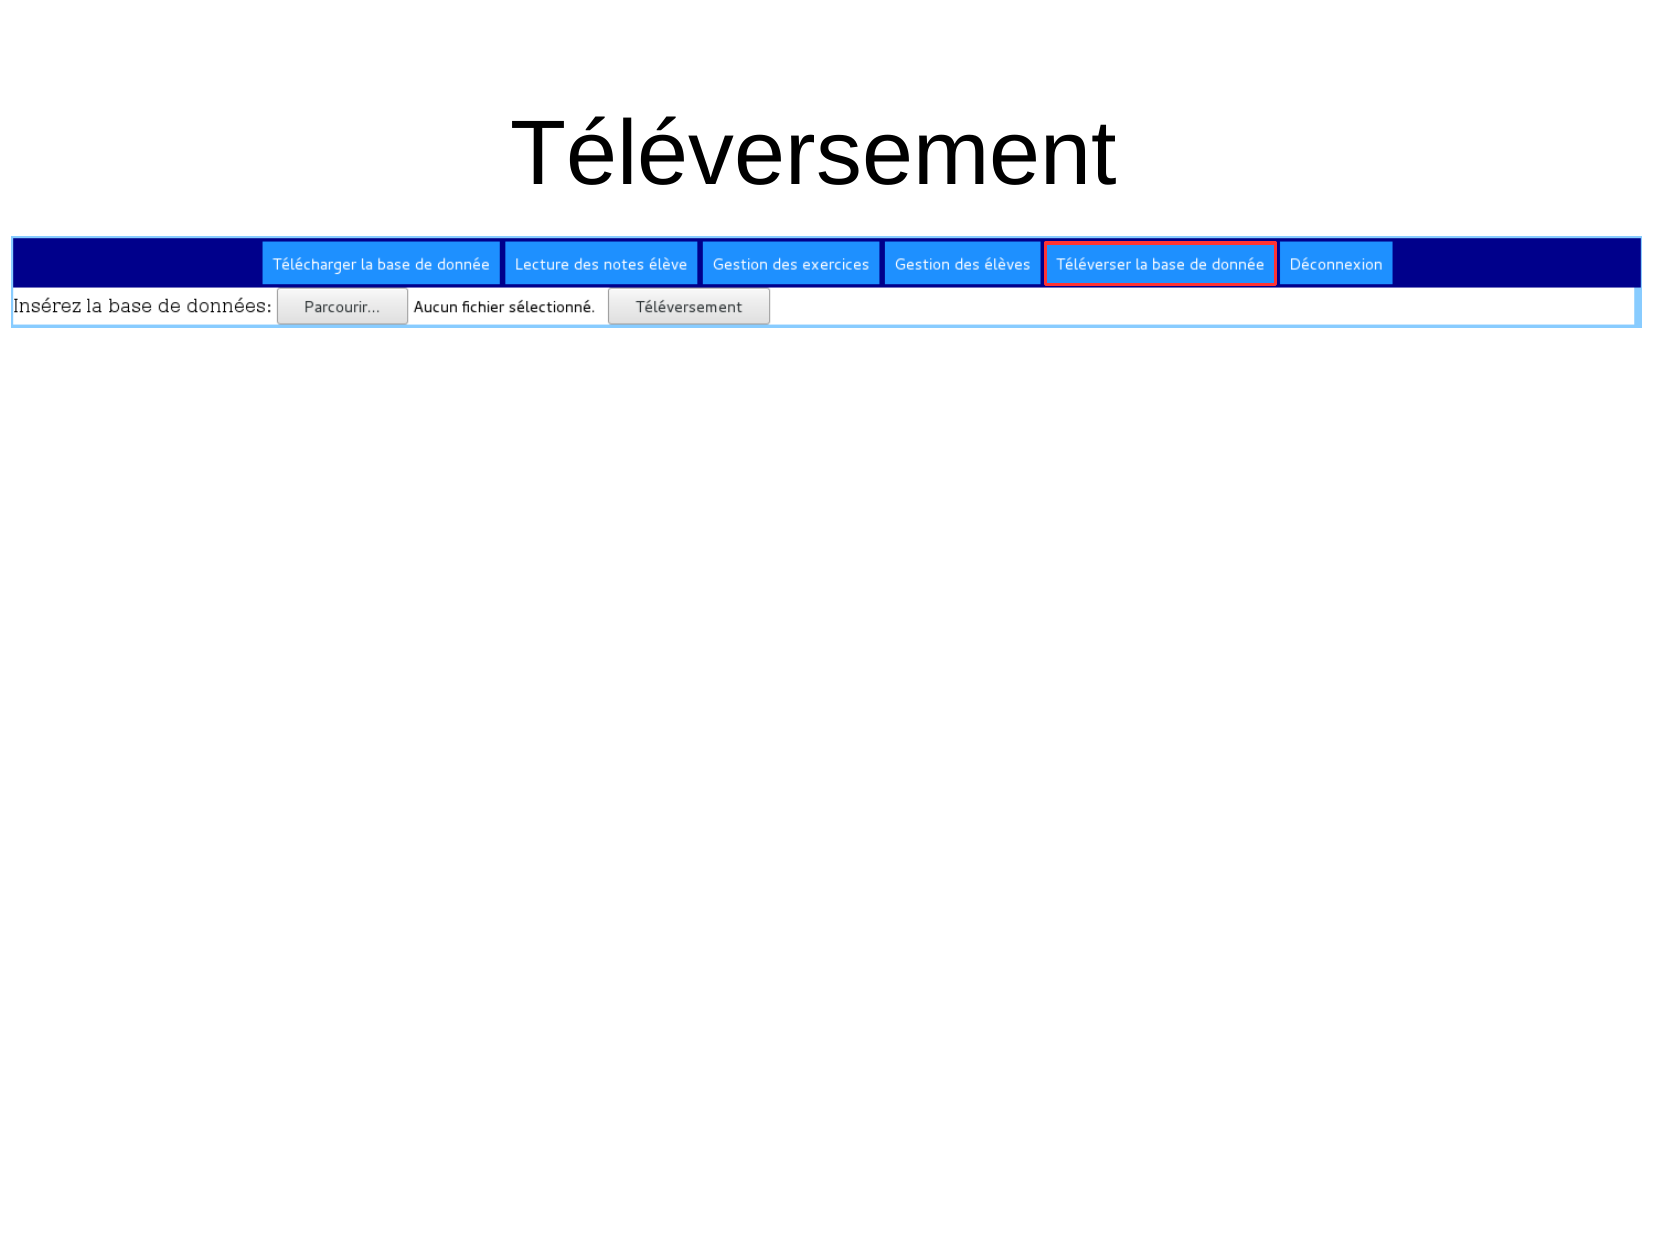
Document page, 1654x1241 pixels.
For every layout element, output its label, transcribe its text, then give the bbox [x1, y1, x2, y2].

picture [11, 236, 1642, 328]
text_box [1045, 242, 1276, 285]
title Téléversement [82, 49, 1571, 236]
